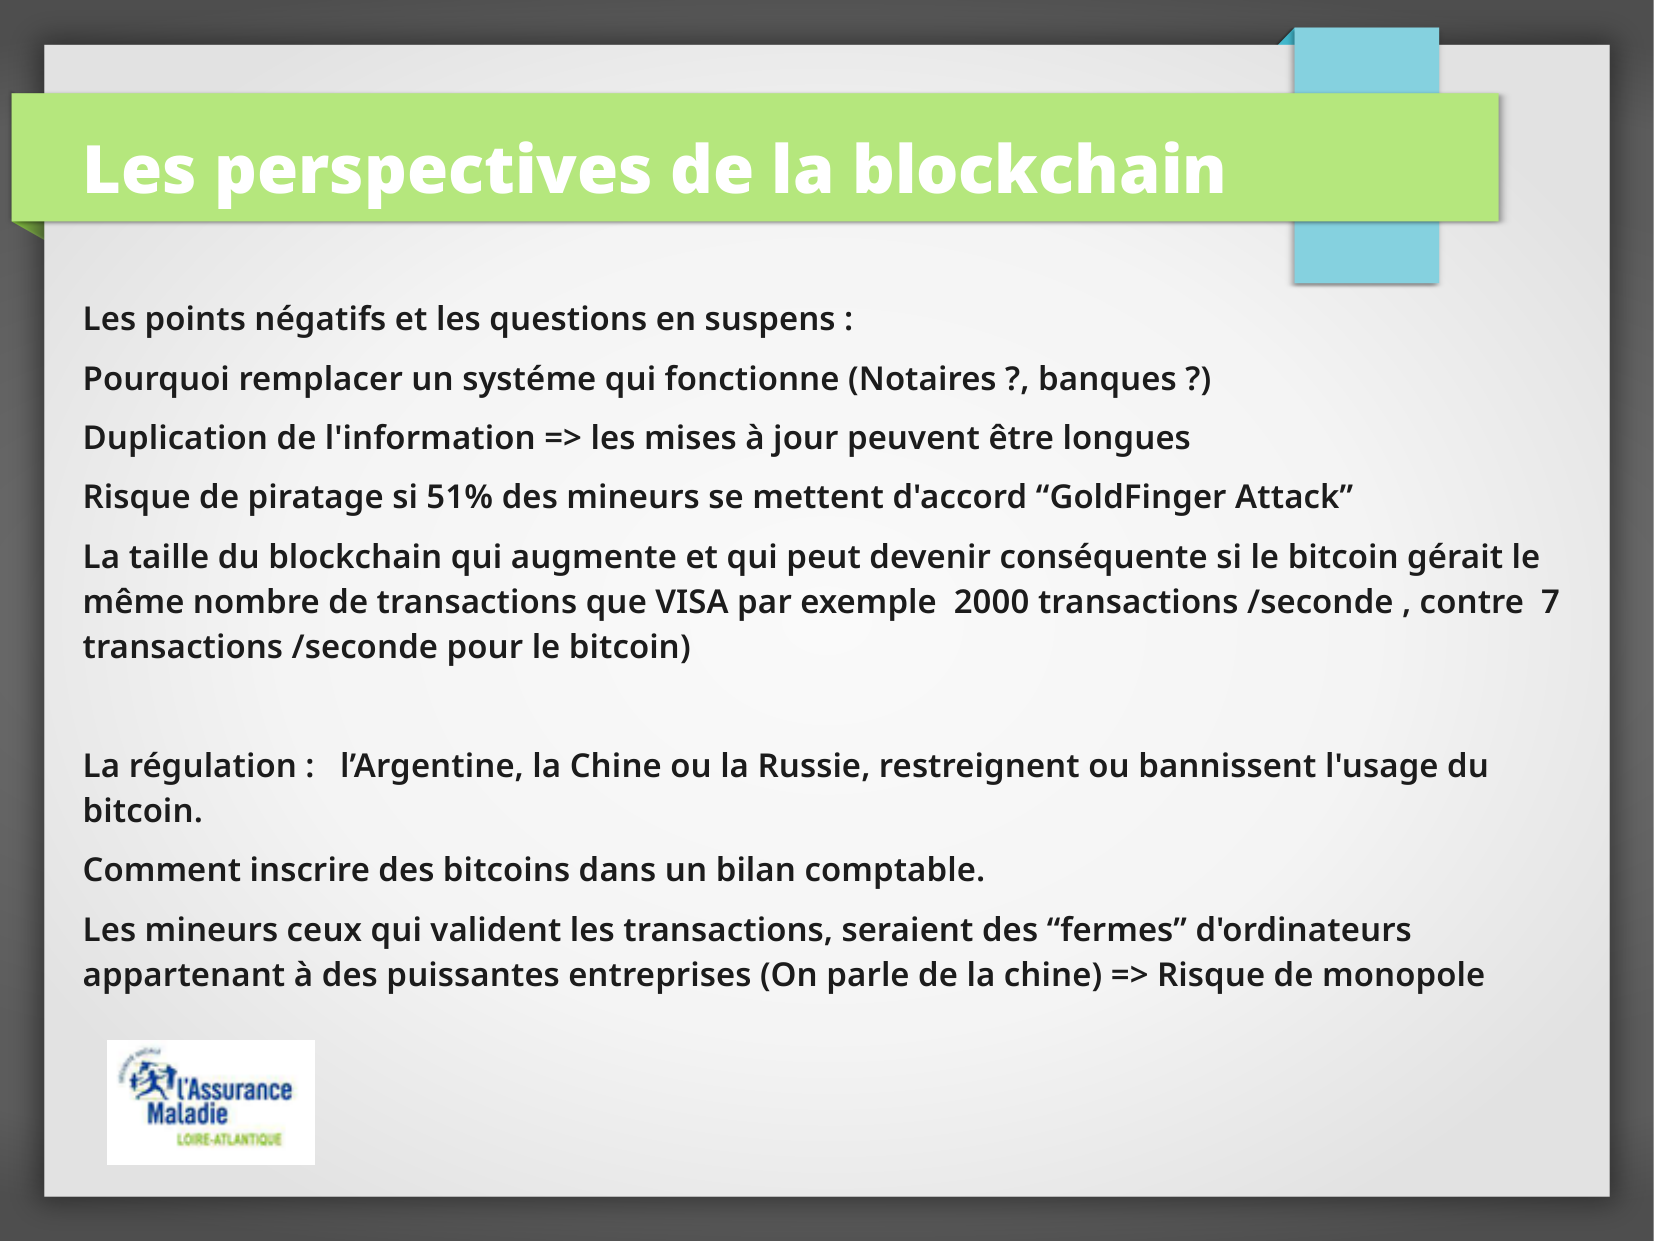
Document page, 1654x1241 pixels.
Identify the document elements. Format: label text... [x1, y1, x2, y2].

list Les points négatifs et les questions en suspens : Pourquoi remplacer un systéme qui fonctionne (Notaires ?, banques ?) Duplication de l'information => les mises à jour peuvent être longues Risque de piratage si 51% des mineurs se mettent d'accord “GoldFinger Attack” La taille du blockchain qui augmente et qui peut devenir conséquente si le bitcoin gérait le même nombre de transactions que VISA par exemple 2000 transactions /seconde , contre 7 transactions /seconde pour le bitcoin) La régulation : l’Argentine, la Chine ou la Russie, restreignent ou bannissent l'usage du bitcoin. Comment inscrire des bitcoins dans un bilan comptable. Les mineurs ceux qui valident les transactions, seraient des “fermes” d'ordinateurs appartenant à des puissantes entreprises (On parle de la chine) => Risque de monopole [82, 295, 1571, 1015]
picture [0, 0, 1654, 1241]
title Les perspectives de la blockchain [82, 94, 1264, 213]
